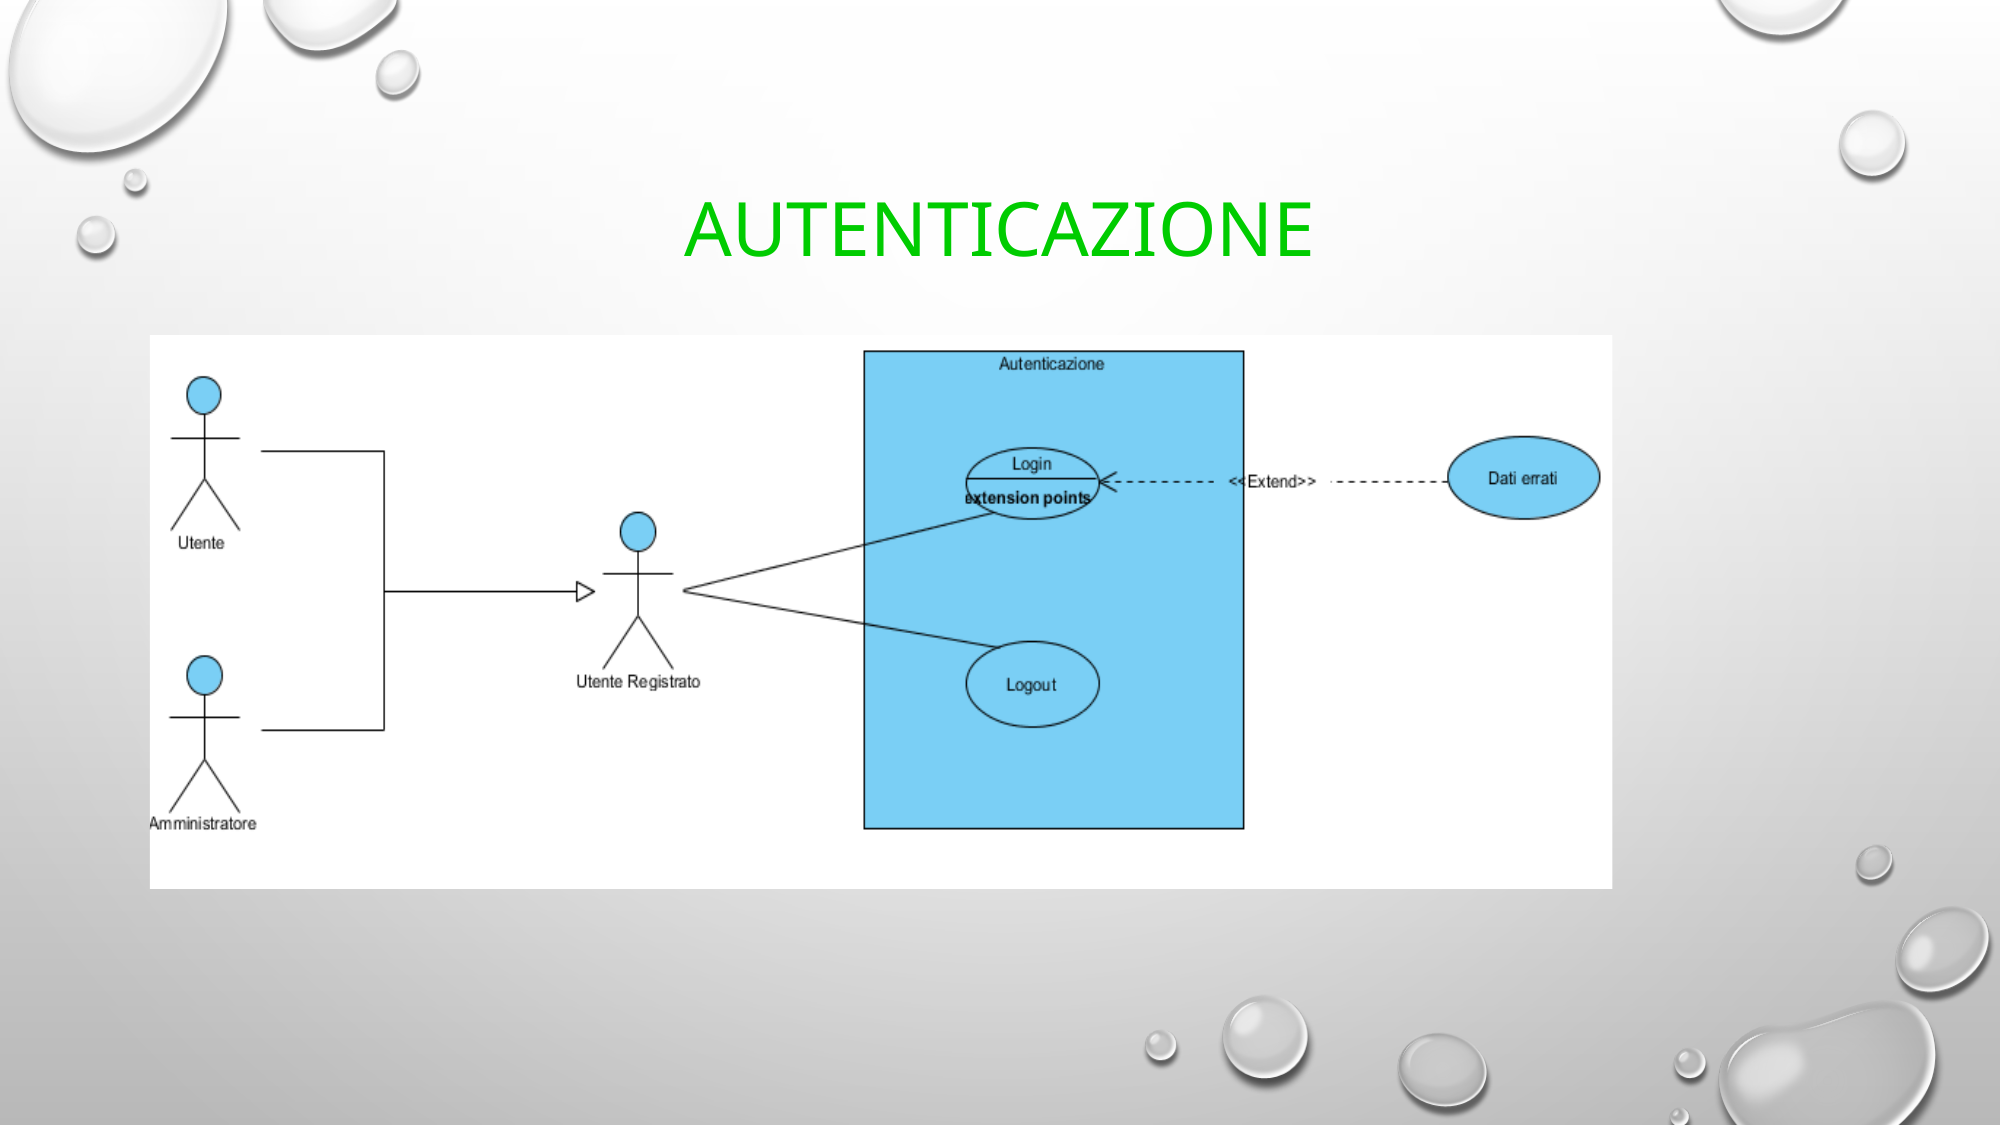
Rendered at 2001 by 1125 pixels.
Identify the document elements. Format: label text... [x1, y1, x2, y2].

picture [149, 335, 1613, 889]
title Autenticazione [149, 101, 1851, 364]
